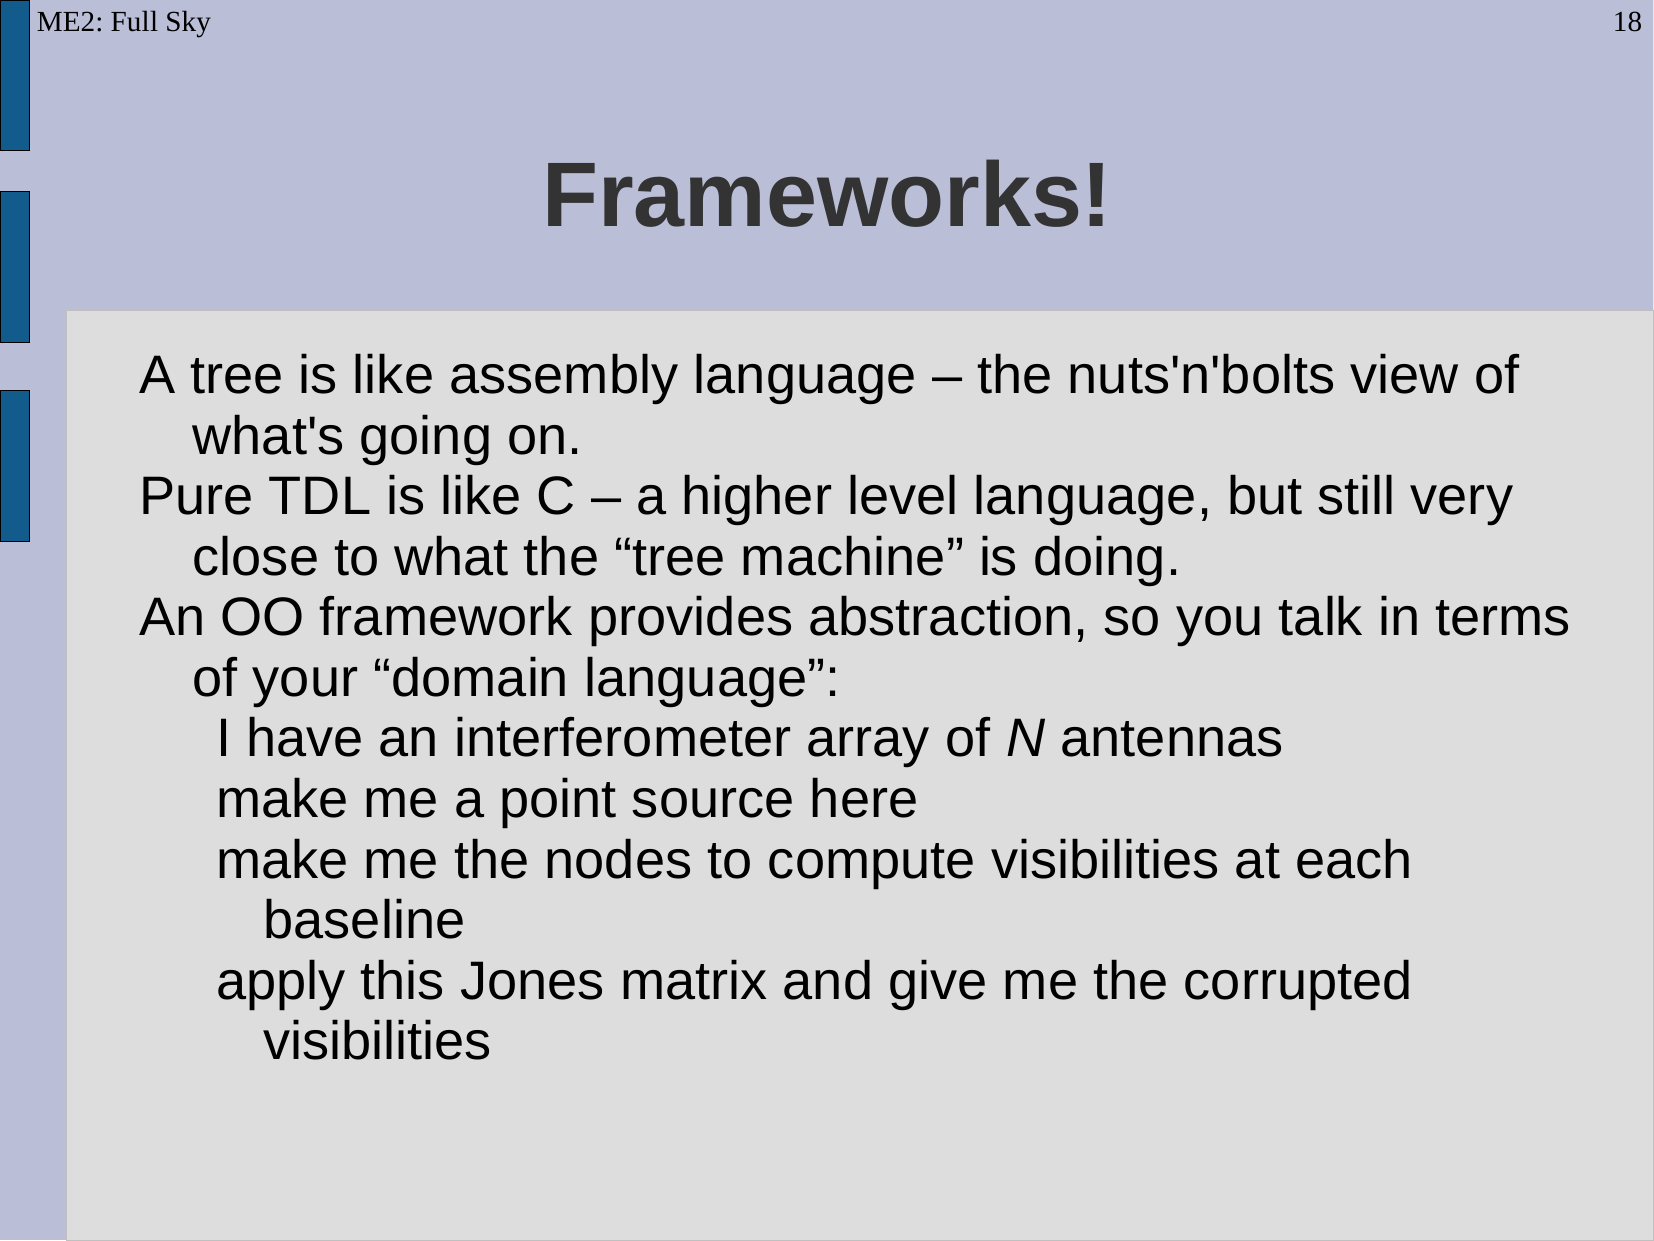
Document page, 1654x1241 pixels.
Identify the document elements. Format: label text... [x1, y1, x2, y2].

list A tree is like assembly language – the nuts'n'bolts view of what's going on. Pure TDL is like C – a higher level language, but still very close to what the “tree machine” is doing. An OO framework provides abstraction, so you talk in terms of your “domain language”: I have an interferometer array of N antennas make me a point source here make me the nodes to compute visibilities at each baseline apply this Jones matrix and give me the corrupted visibilities [121, 344, 1625, 1127]
title Frameworks! [121, 91, 1534, 299]
